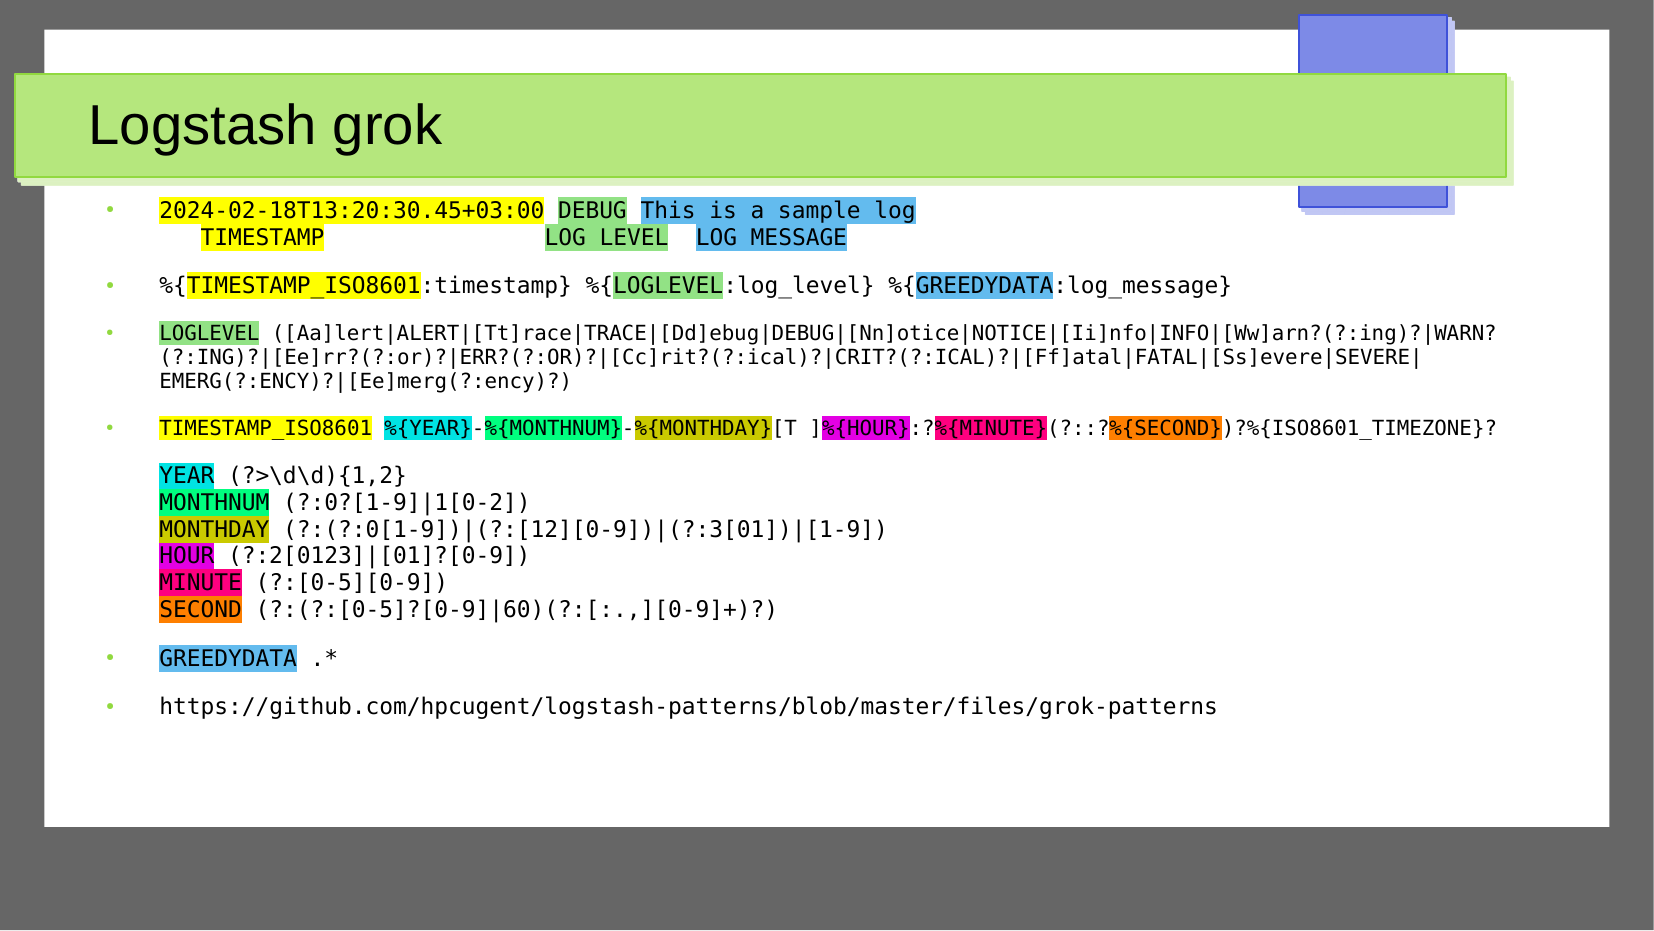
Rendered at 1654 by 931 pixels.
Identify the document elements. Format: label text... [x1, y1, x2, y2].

list 2024-02-18T13:20:30.45+03:00 DEBUG This is a sample log TIMESTAMP LOG LEVEL LOG MESSAGE %{TIMESTAMP_ISO8601:timestamp} %{LOGLEVEL:log_level} %{GREEDYDATA:log_message} LOGLEVEL ([Aa]lert|ALERT|[Tt]race|TRACE|[Dd]ebug|DEBUG|[Nn]otice|NOTICE|[Ii]nfo|INFO|[Ww]arn?(?:ing)?|WARN?(?:ING)?|[Ee]rr?(?:or)?|ERR?(?:OR)?|[Cc]rit?(?:ical)?|CRIT?(?:ICAL)?|[Ff]atal|FATAL|[Ss]evere|SEVERE|EMERG(?:ENCY)?|[Ee]merg(?:ency)?) TIMESTAMP_ISO8601 %{YEAR}-%{MONTHNUM}-%{MONTHDAY}[T ]%{HOUR}:?%{MINUTE}(?::?%{SECOND})?%{ISO8601_TIMEZONE}? YEAR (?>\d\d){1,2} MONTHNUM (?:0?[1-9]|1[0-2]) MONTHDAY (?:(?:0[1-9])|(?:[12][0-9])|(?:3[01])|[1-9]) HOUR (?:2[0123]|[01]?[0-9]) MINUTE (?:[0-5][0-9]) SECOND (?:(?:[0-5]?[0-9]|60)(?:[:.,][0-9]+)?) GREEDYDATA .* https://github.com/hpcugent/logstash-patterns/blob/master/files/grok-patterns [88, 196, 1501, 788]
title Logstash grok [88, 73, 1506, 178]
